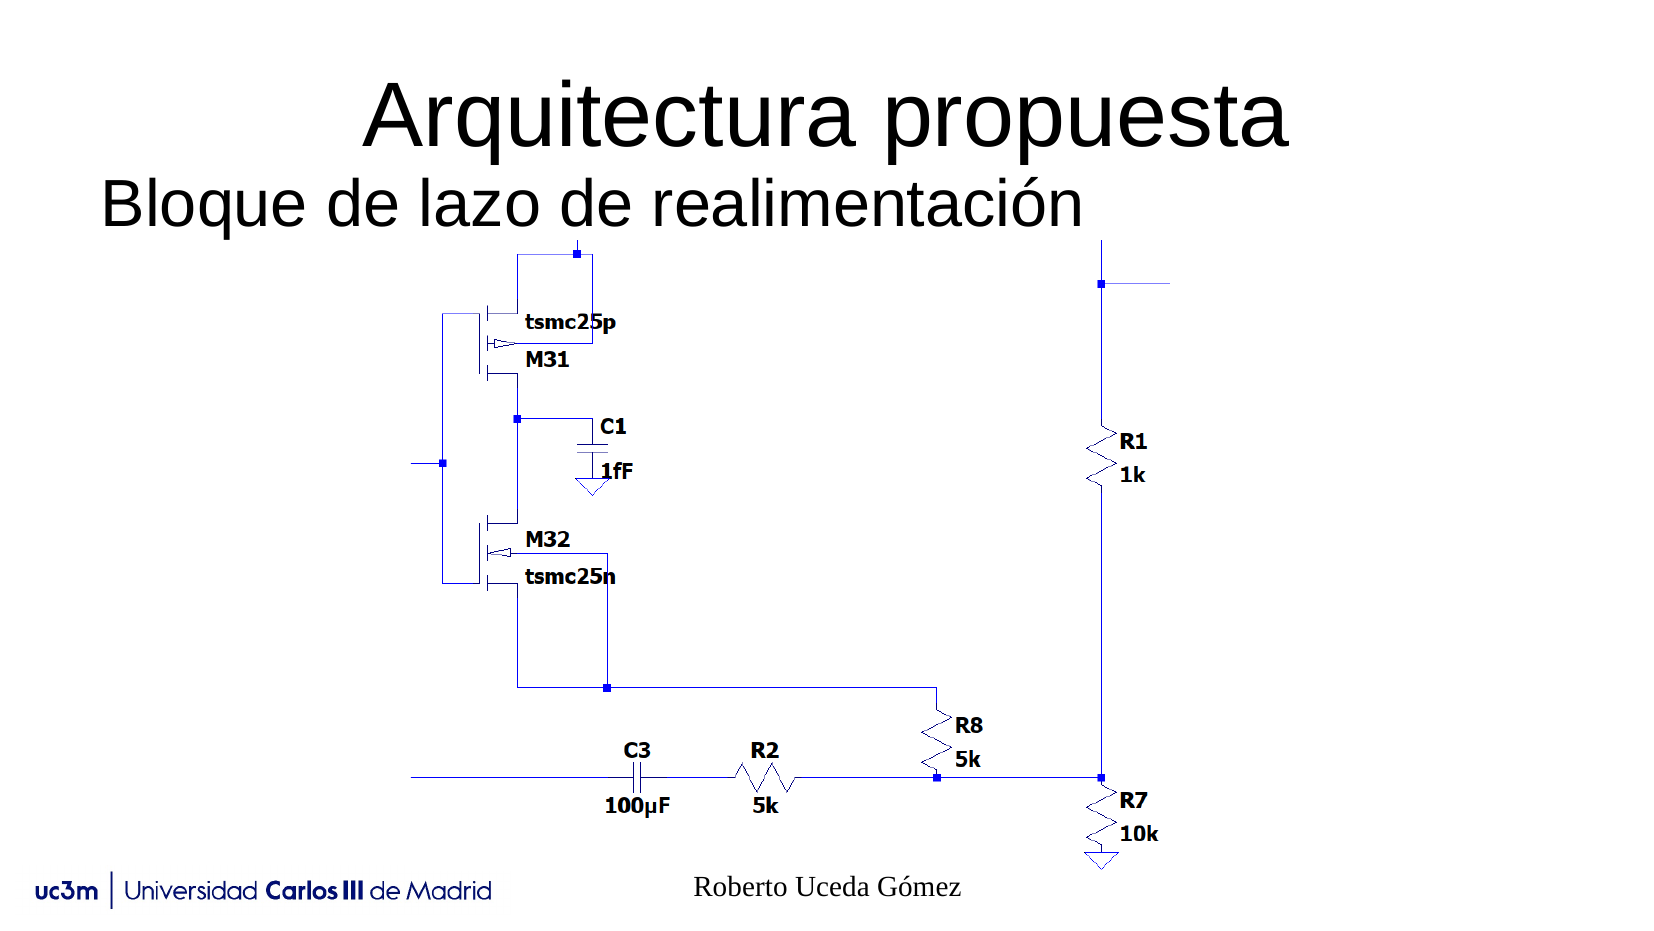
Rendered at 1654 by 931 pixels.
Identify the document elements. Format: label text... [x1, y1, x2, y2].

title Arquitectura propuesta [82, 36, 1571, 193]
picture [15, 240, 1171, 915]
list Bloque de lazo de realimentación [30, 165, 1519, 706]
